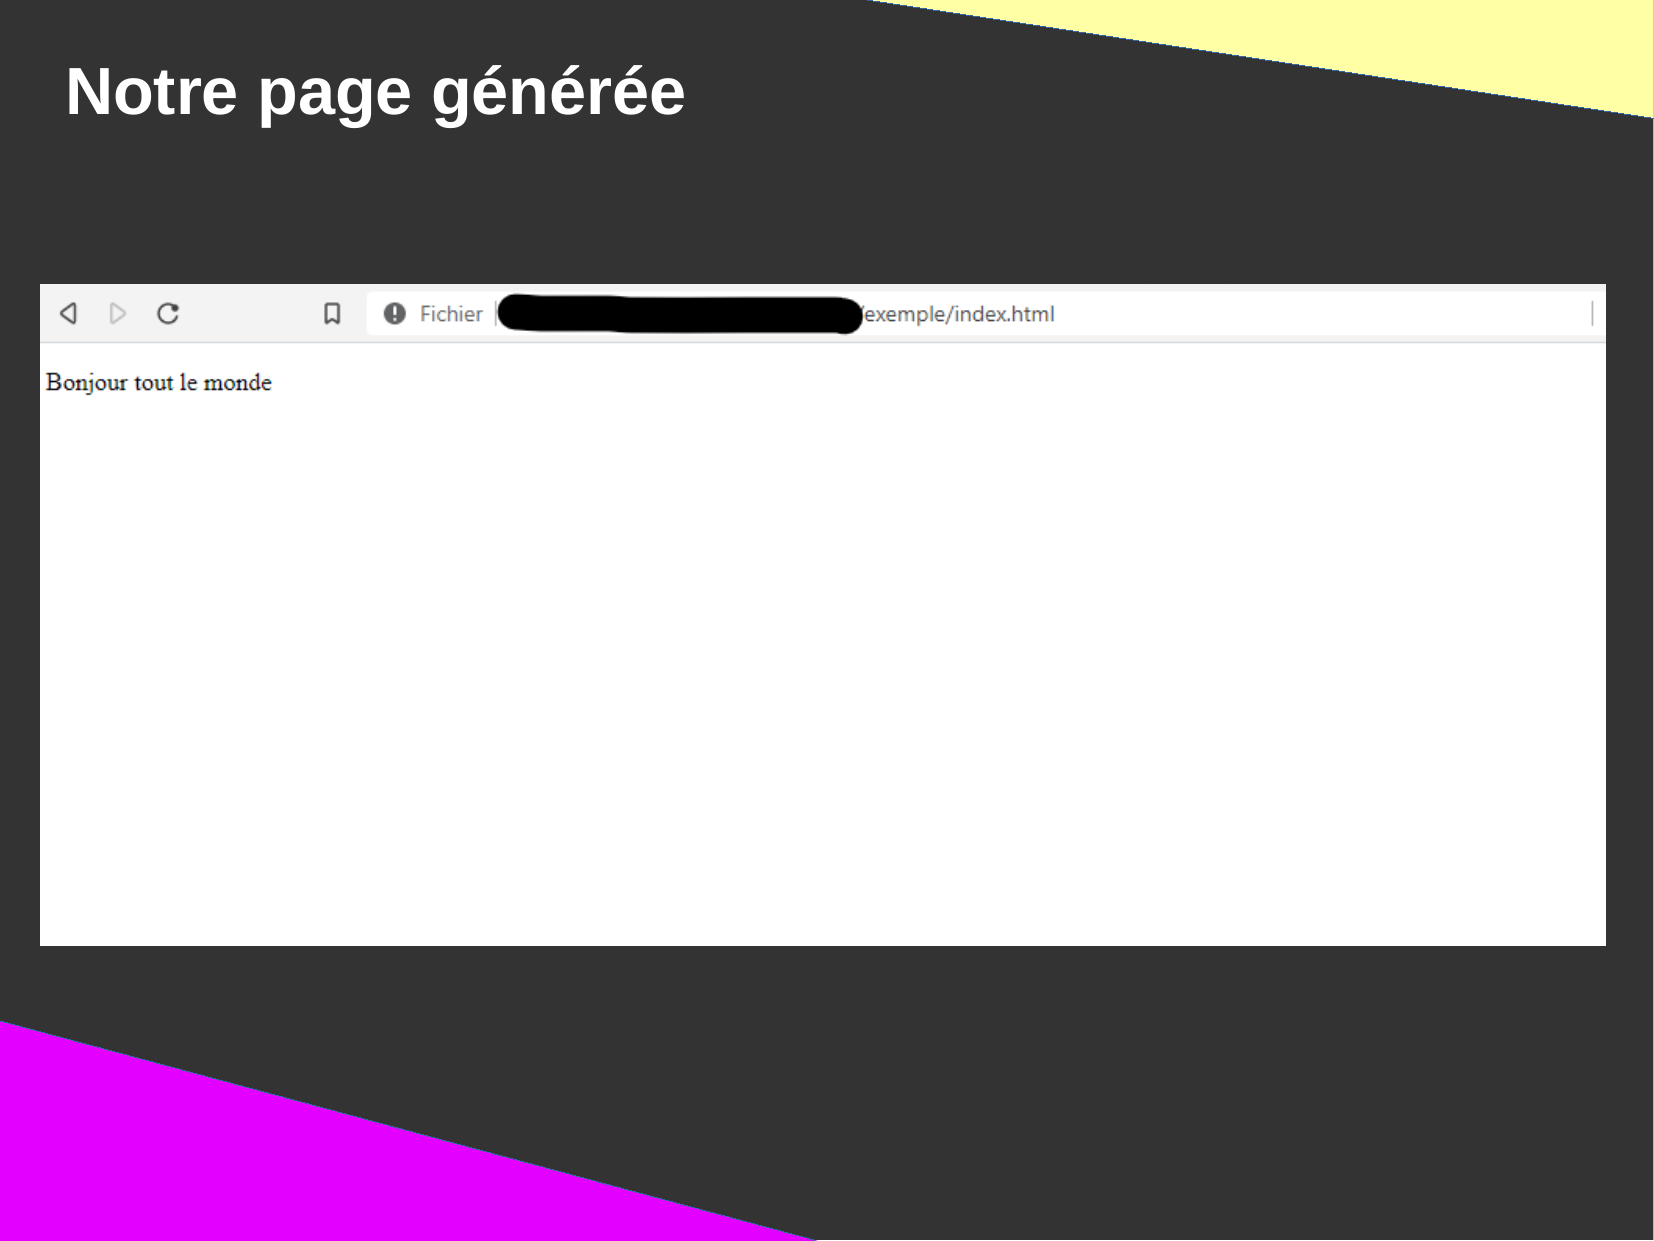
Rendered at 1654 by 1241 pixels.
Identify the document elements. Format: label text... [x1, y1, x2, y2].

title Notre page générée [64, 54, 1554, 157]
text_box [0, 1020, 819, 1241]
text_box [867, 0, 1654, 119]
picture [40, 284, 1606, 946]
